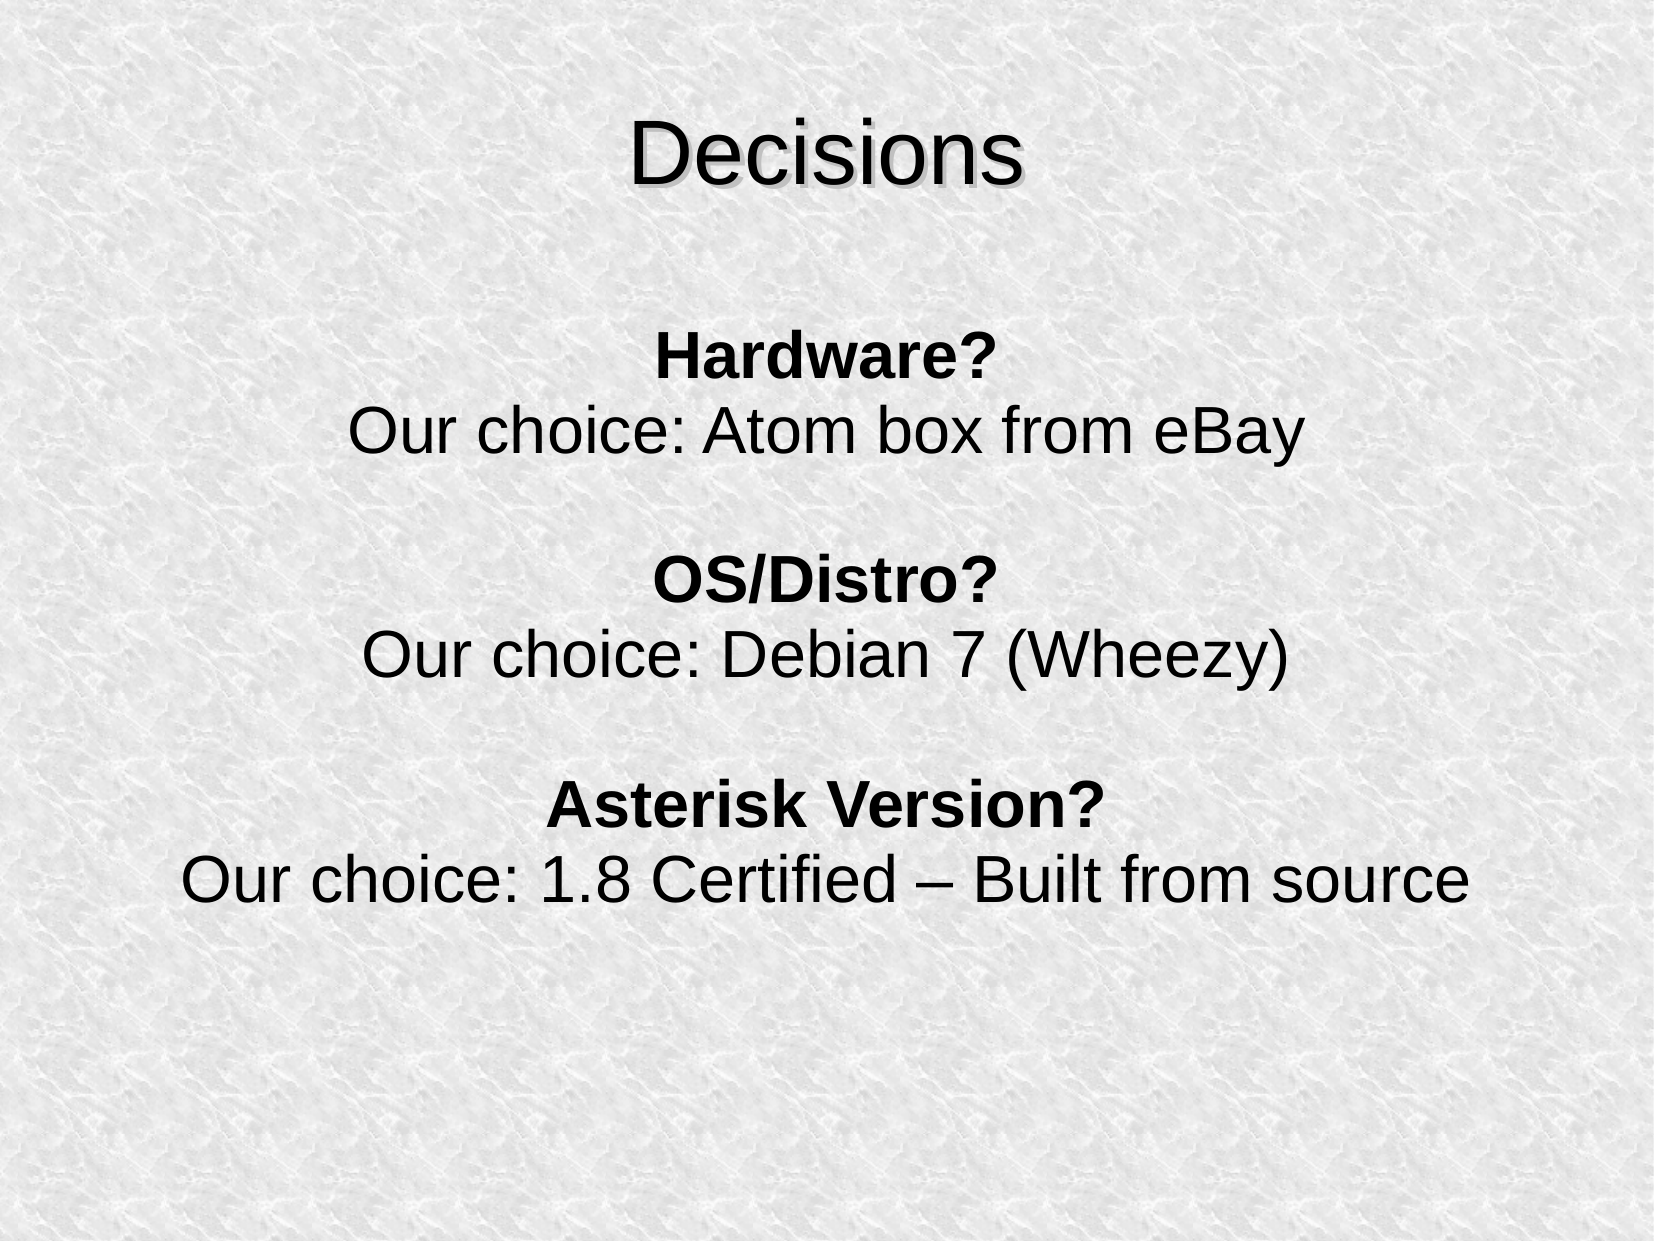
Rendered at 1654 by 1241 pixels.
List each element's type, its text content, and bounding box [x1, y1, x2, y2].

picture [0, 0, 1654, 1241]
subtitle Hardware? Our choice: Atom box from eBay OS/Distro? Our choice: Debian 7 (Wheezy) Asterisk Version? Our choice: 1.8 Certified – Built from source [82, 290, 1571, 1010]
title Decisions [82, 49, 1571, 257]
